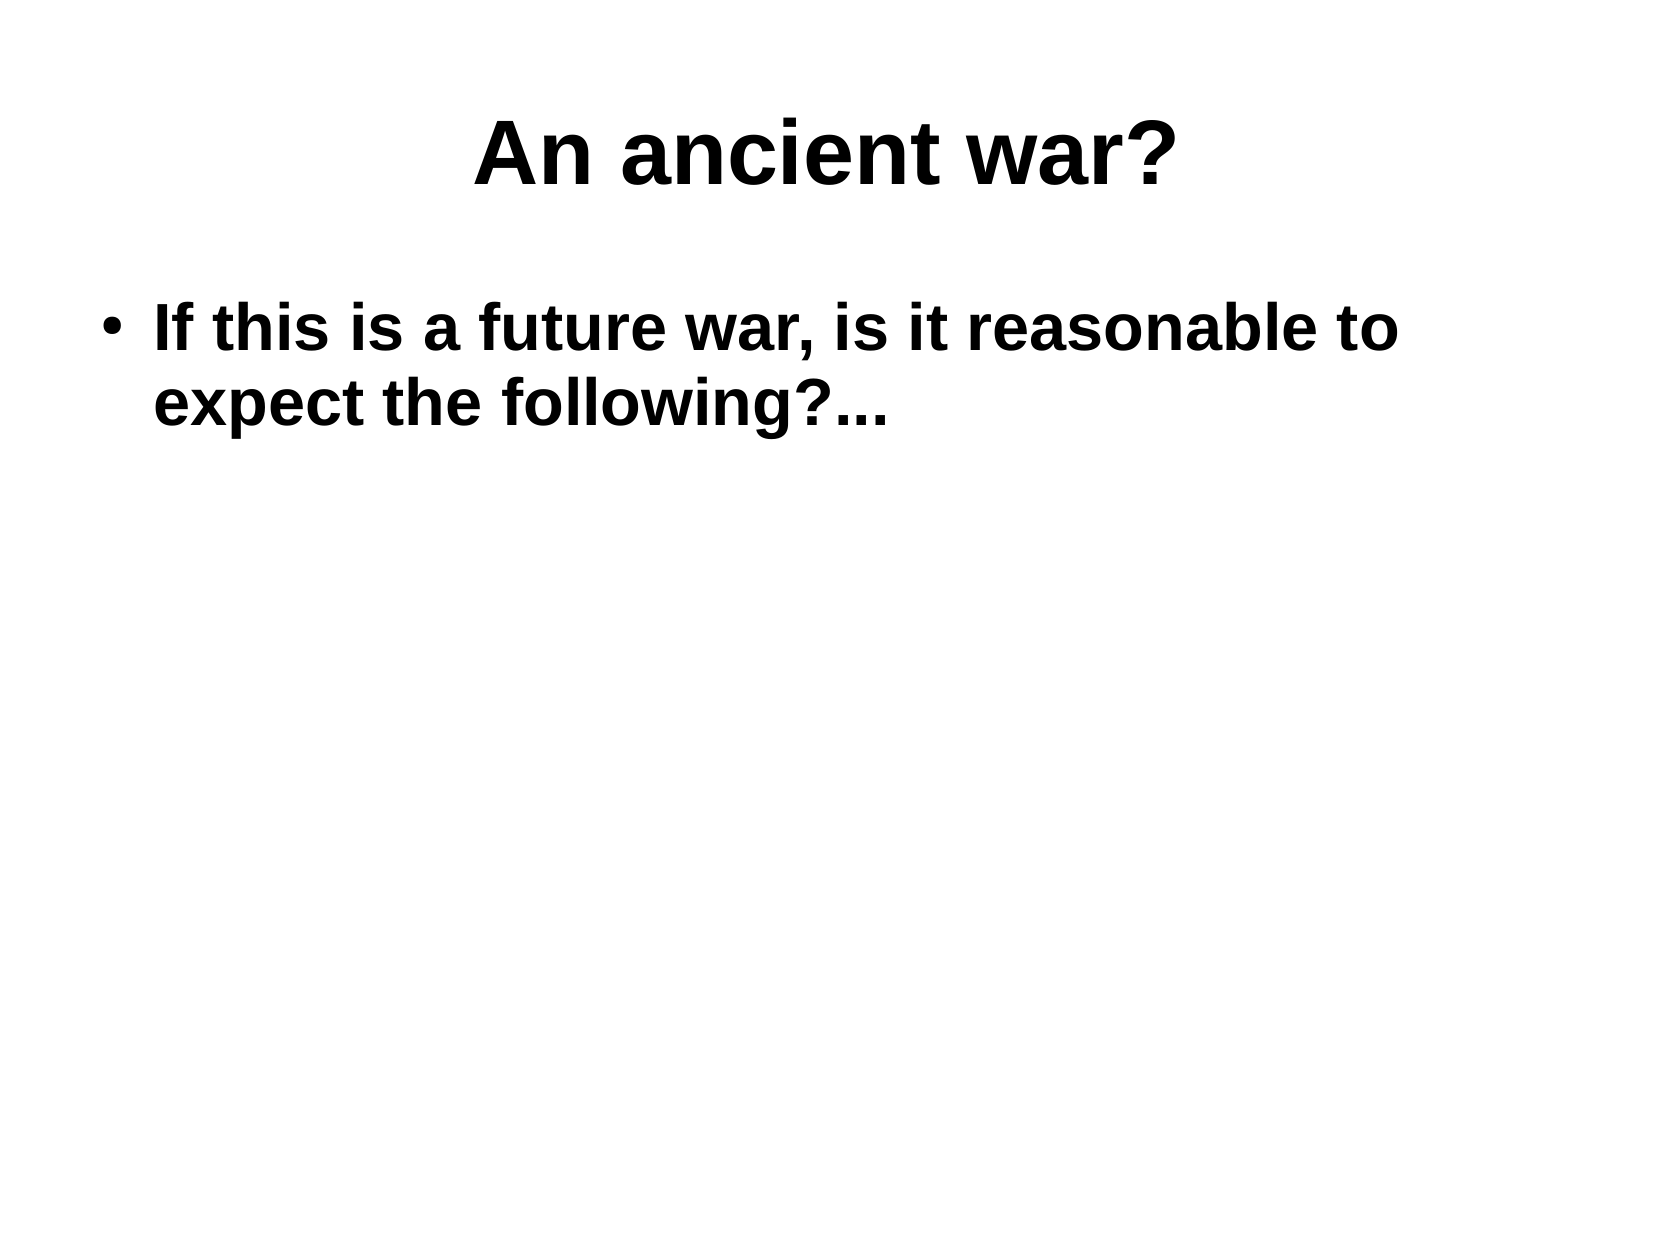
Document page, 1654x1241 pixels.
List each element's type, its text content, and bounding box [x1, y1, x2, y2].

list If this is a future war, is it reasonable to expect the following?... [82, 290, 1571, 1109]
title An ancient war? [82, 49, 1571, 257]
